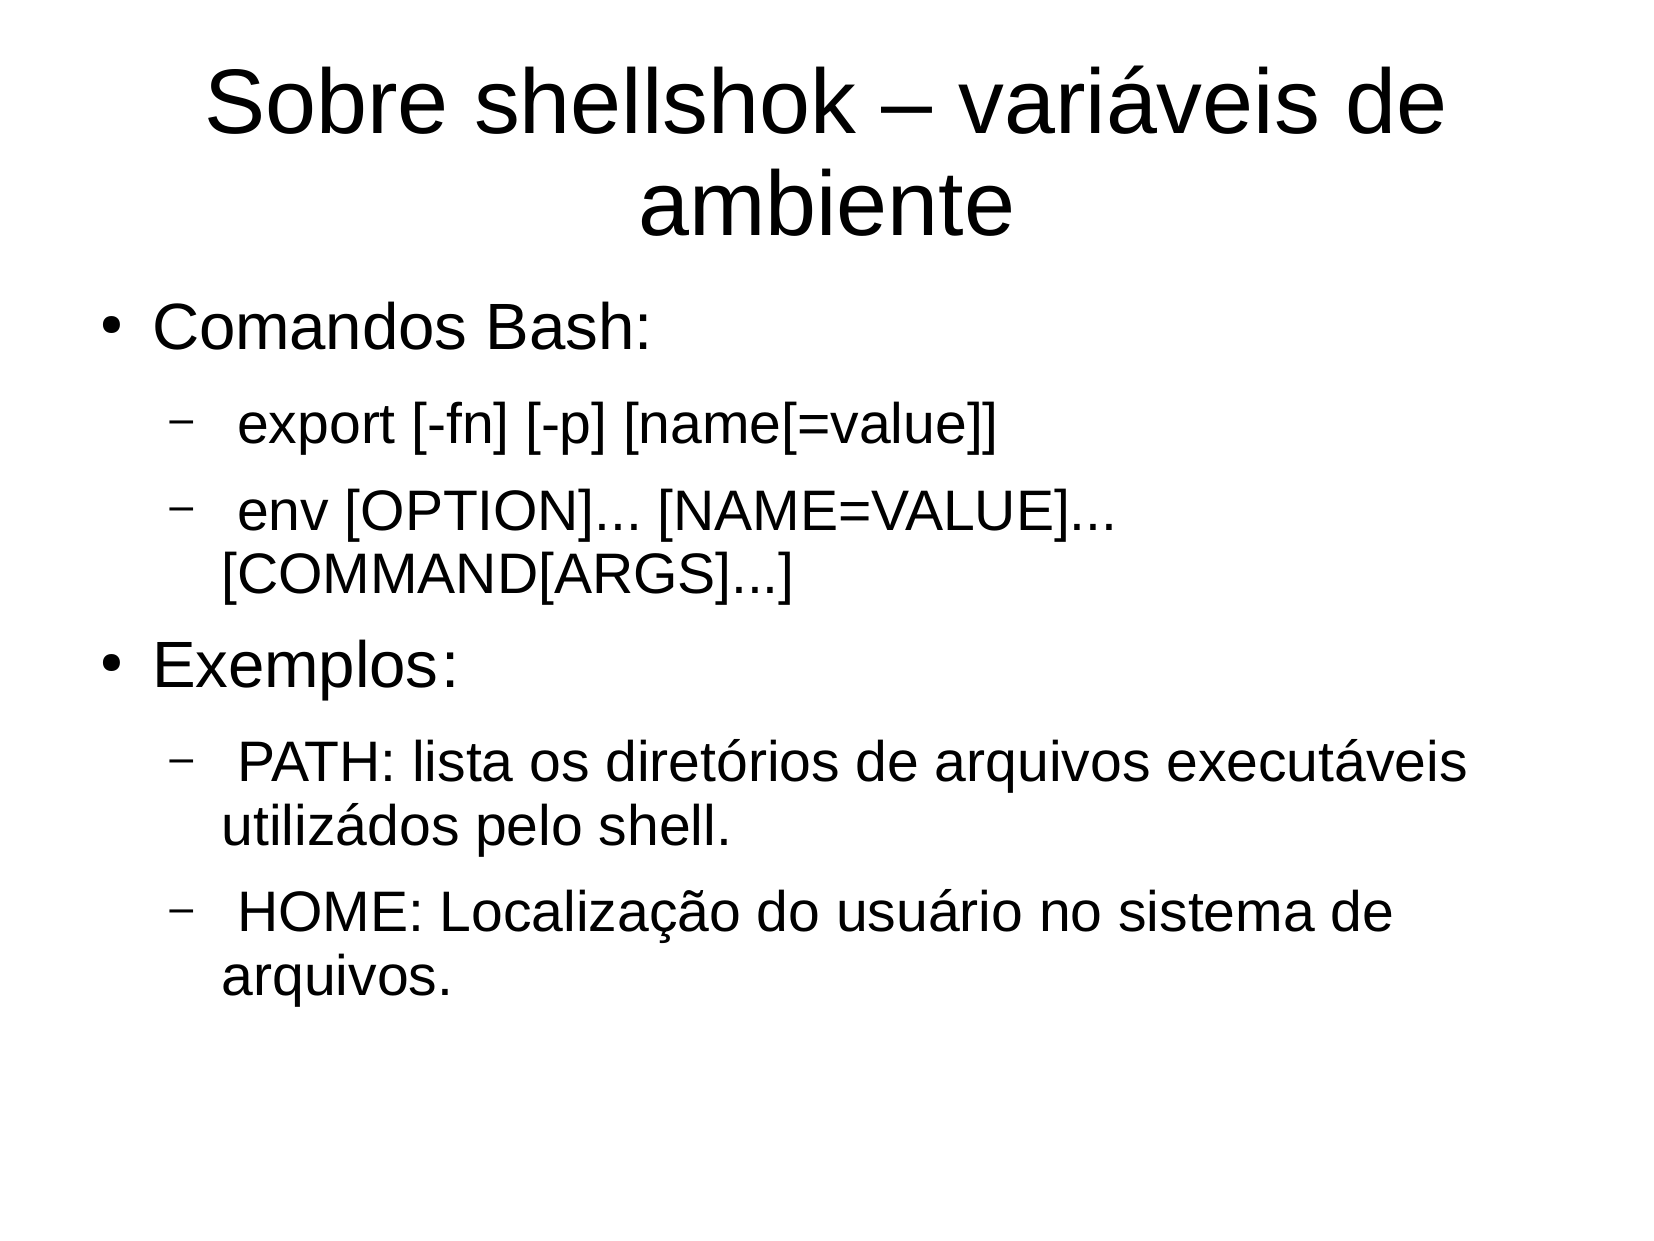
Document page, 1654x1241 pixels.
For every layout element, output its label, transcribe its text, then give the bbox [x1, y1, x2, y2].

title Sobre shellshok – variáveis de ambiente [82, 49, 1571, 257]
list Comandos Bash: export [-fn] [-p] [name[=value]] env [OPTION]... [NAME=VALUE]... [COMMAND[ARGS]...] Exemplos : PATH: lista os diretórios de arquivos executáveis utilizádos pelo shell. HOME: Localização do usuário no sistema de arquivos. [82, 290, 1571, 1010]
